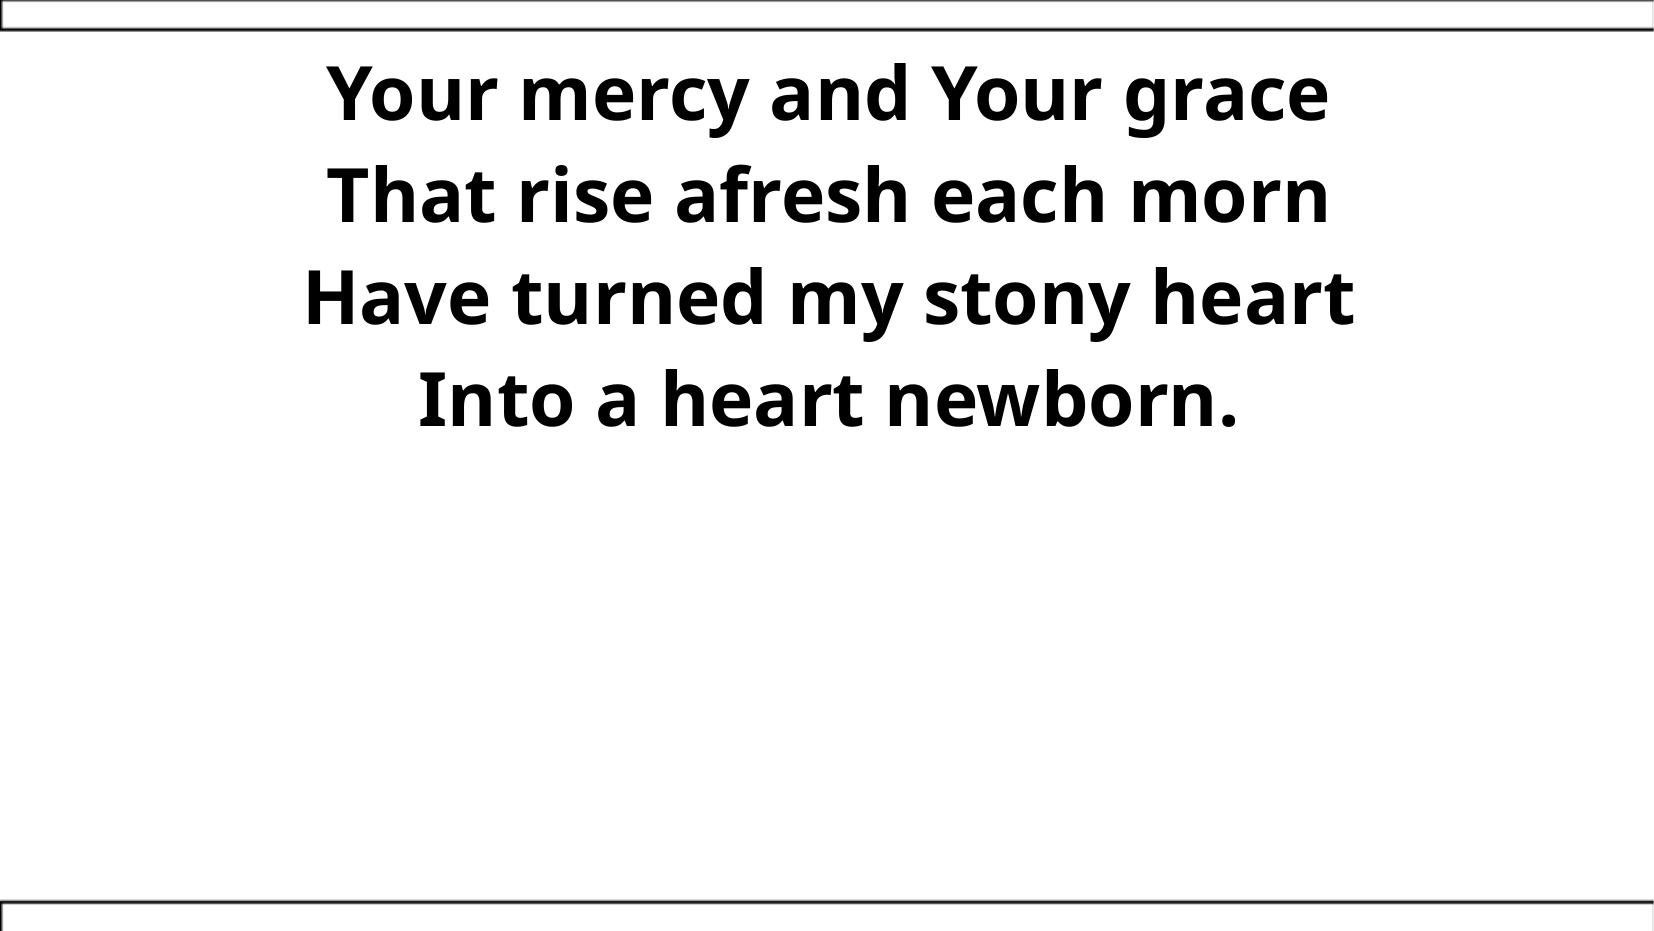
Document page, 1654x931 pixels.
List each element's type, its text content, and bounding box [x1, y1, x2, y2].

text_box Your mercy and Your grace That rise afresh each morn Have turned my stony heart Into a heart newborn. [102, 32, 1558, 474]
picture [0, 0, 1654, 931]
